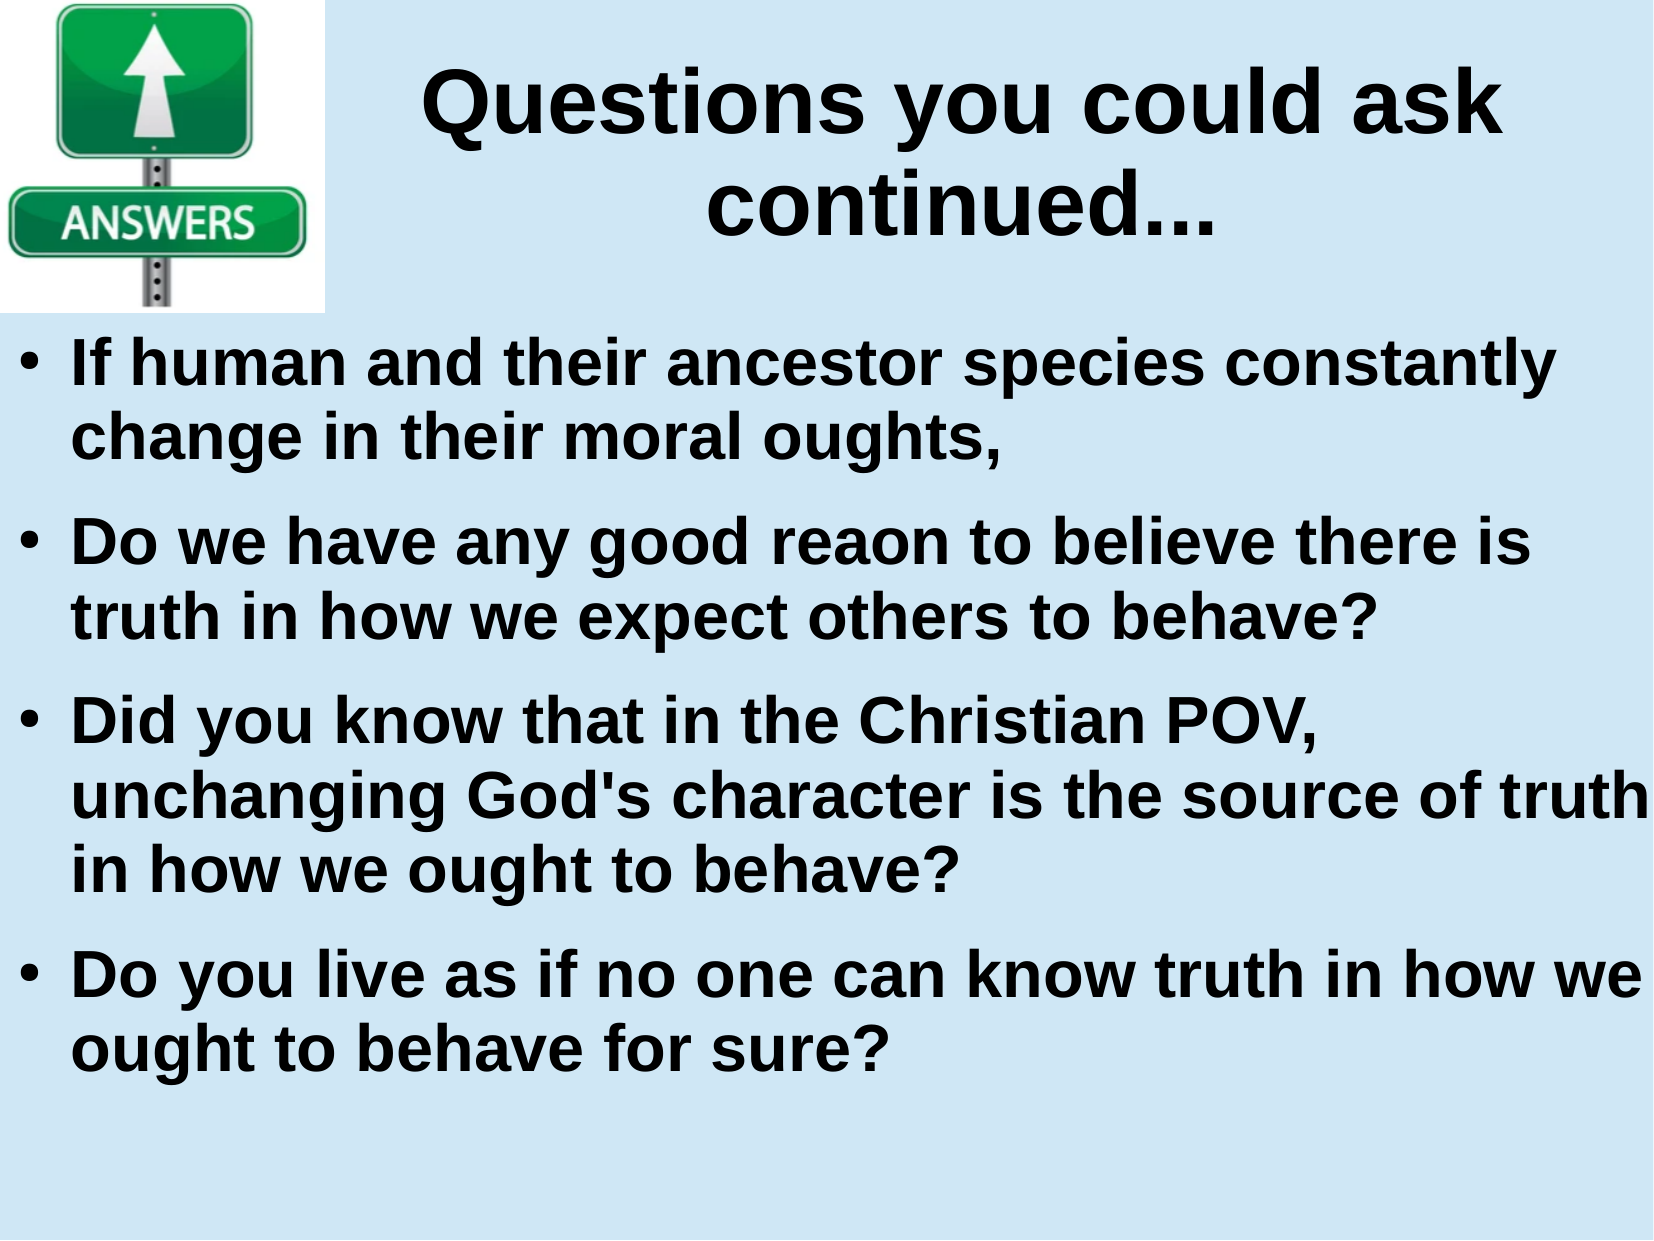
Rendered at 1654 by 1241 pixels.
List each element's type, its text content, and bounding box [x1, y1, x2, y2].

list If human and their ancestor species constantly change in their moral oughts, Do we have any good reaon to believe there is truth in how we expect others to behave? Did you know that in the Christian POV, unchanging God's character is the source of truth in how we ought to behave? Do you live as if no one can know truth in how we ought to behave for sure? [0, 324, 1654, 1241]
title Questions you could ask continued... [354, 49, 1571, 257]
picture [0, 0, 325, 313]
